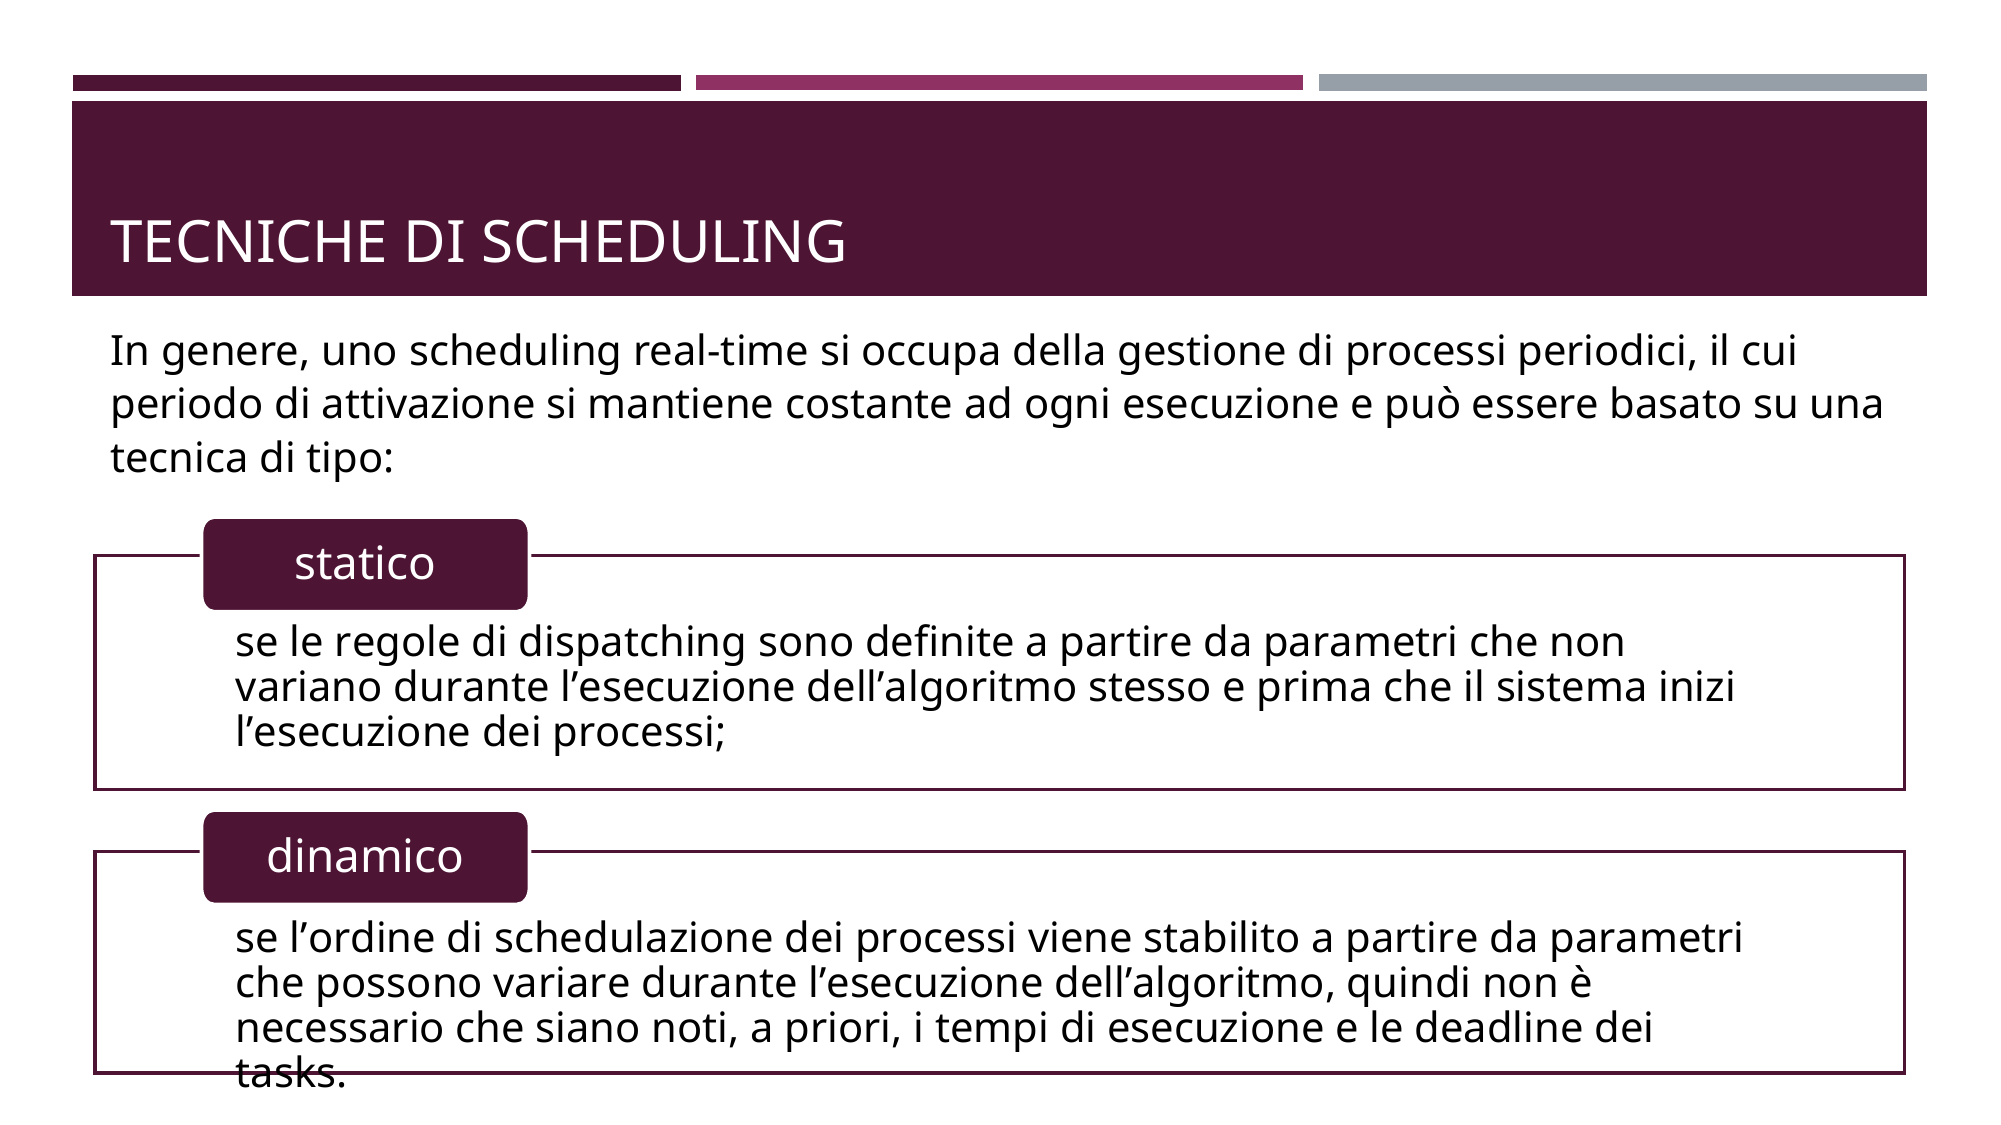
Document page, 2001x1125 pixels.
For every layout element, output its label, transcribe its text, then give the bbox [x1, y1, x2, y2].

text_box In genere, uno scheduling real-time si occupa della gestione di processi periodici, il cui periodo di attivazione si mantiene costante ad ogni esecuzione e può essere basato su una tecnica di tipo: [95, 312, 1905, 486]
title Tecniche di scheduling [95, 115, 1905, 282]
text_box se le regole di dispatching sono definite a partire da parametri che non variano durante l’esecuzione dell’algoritmo stesso e prima che il sistema inizi l’esecuzione dei processi; [95, 555, 1905, 790]
text_box se l’ordine di schedulazione dei processi viene stabilito a partire da parametri che possono variare durante l’esecuzione dell’algoritmo, quindi non è necessario che siano noti, a priori, i tempi di esecuzione e le deadline dei tasks. [95, 851, 1905, 1073]
text_box statico [201, 517, 530, 612]
text_box dinamico [201, 810, 530, 905]
